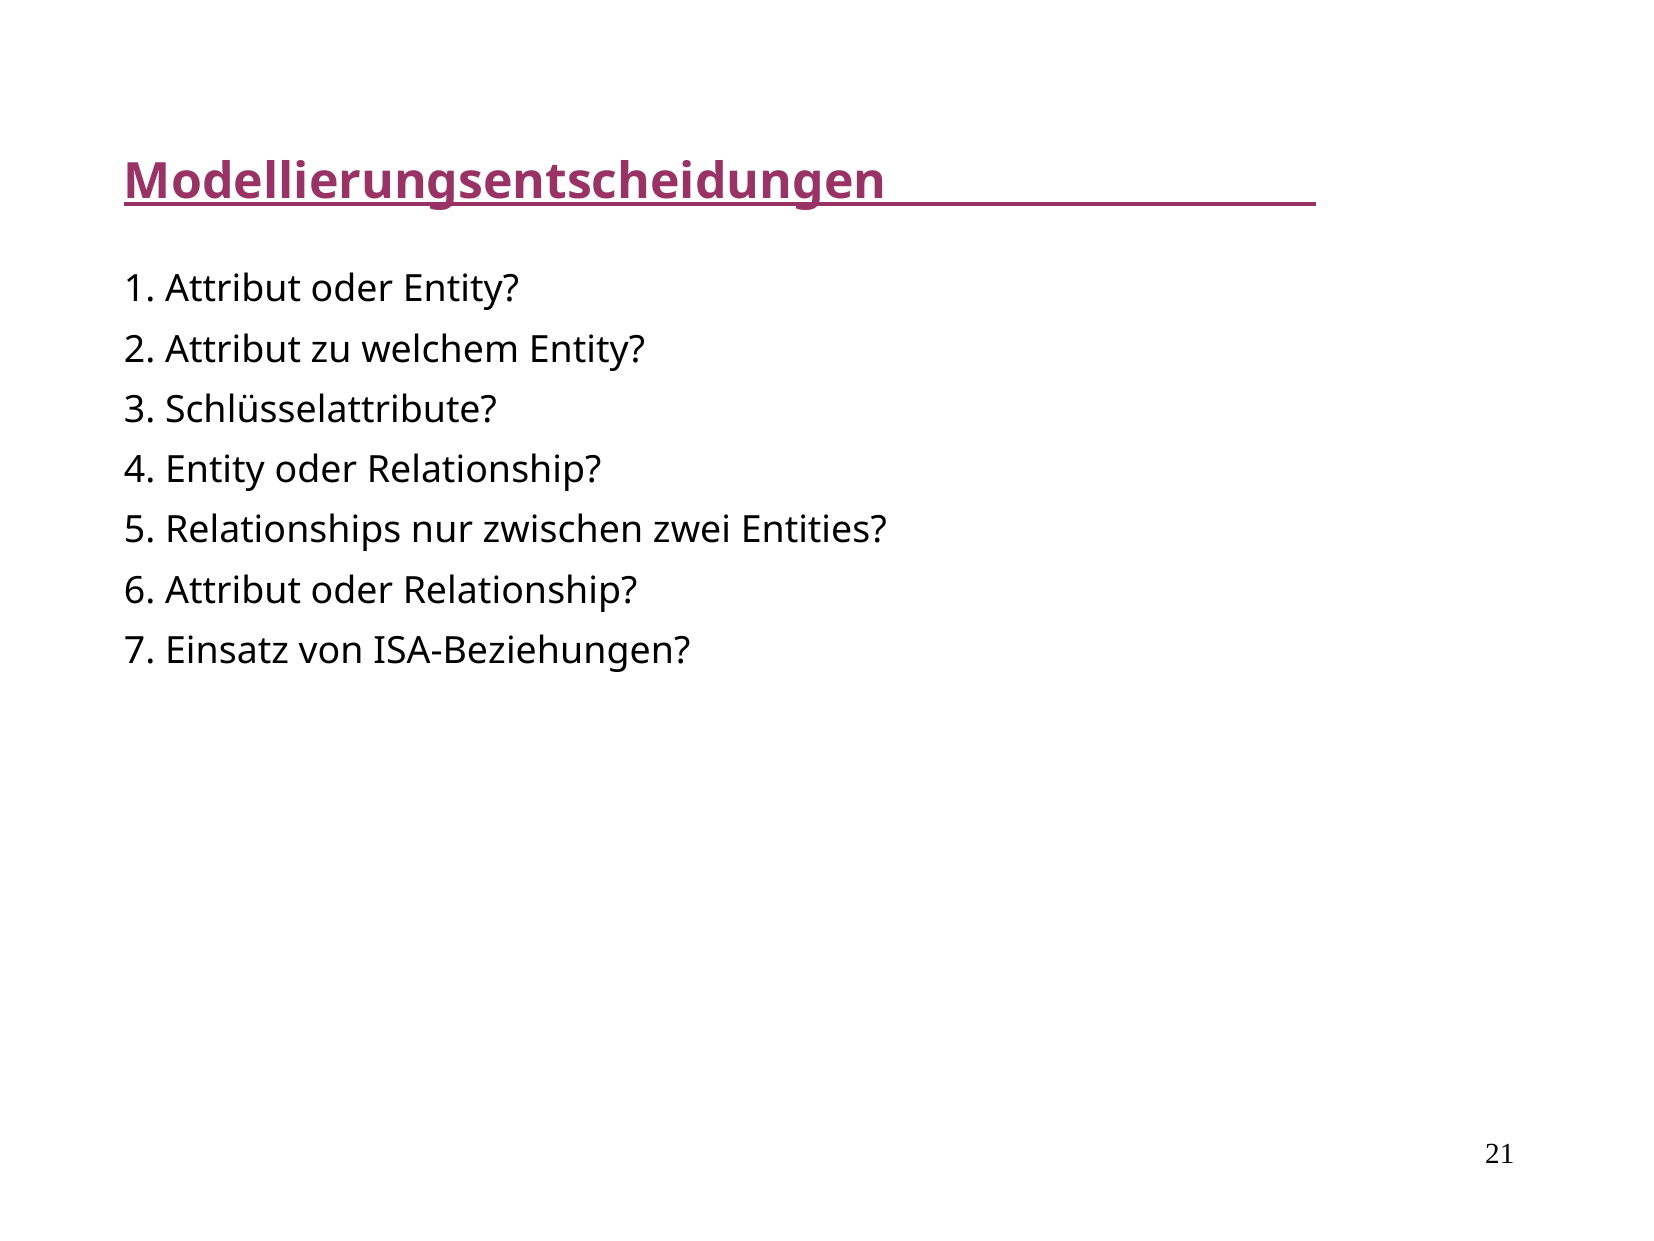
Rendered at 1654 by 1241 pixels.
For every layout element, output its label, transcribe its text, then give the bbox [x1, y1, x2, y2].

title Modellierungsentscheidungen [124, 110, 1530, 249]
list 1. Attribut oder Entity? 2. Attribut zu welchem Entity? 3. Schlüsselattribute? 4. Entity oder Relationship? 5. Relationships nur zwischen zwei Entities? 6. Attribut oder Relationship? 7. Einsatz von ISA-Beziehungen? [124, 261, 1530, 1088]
